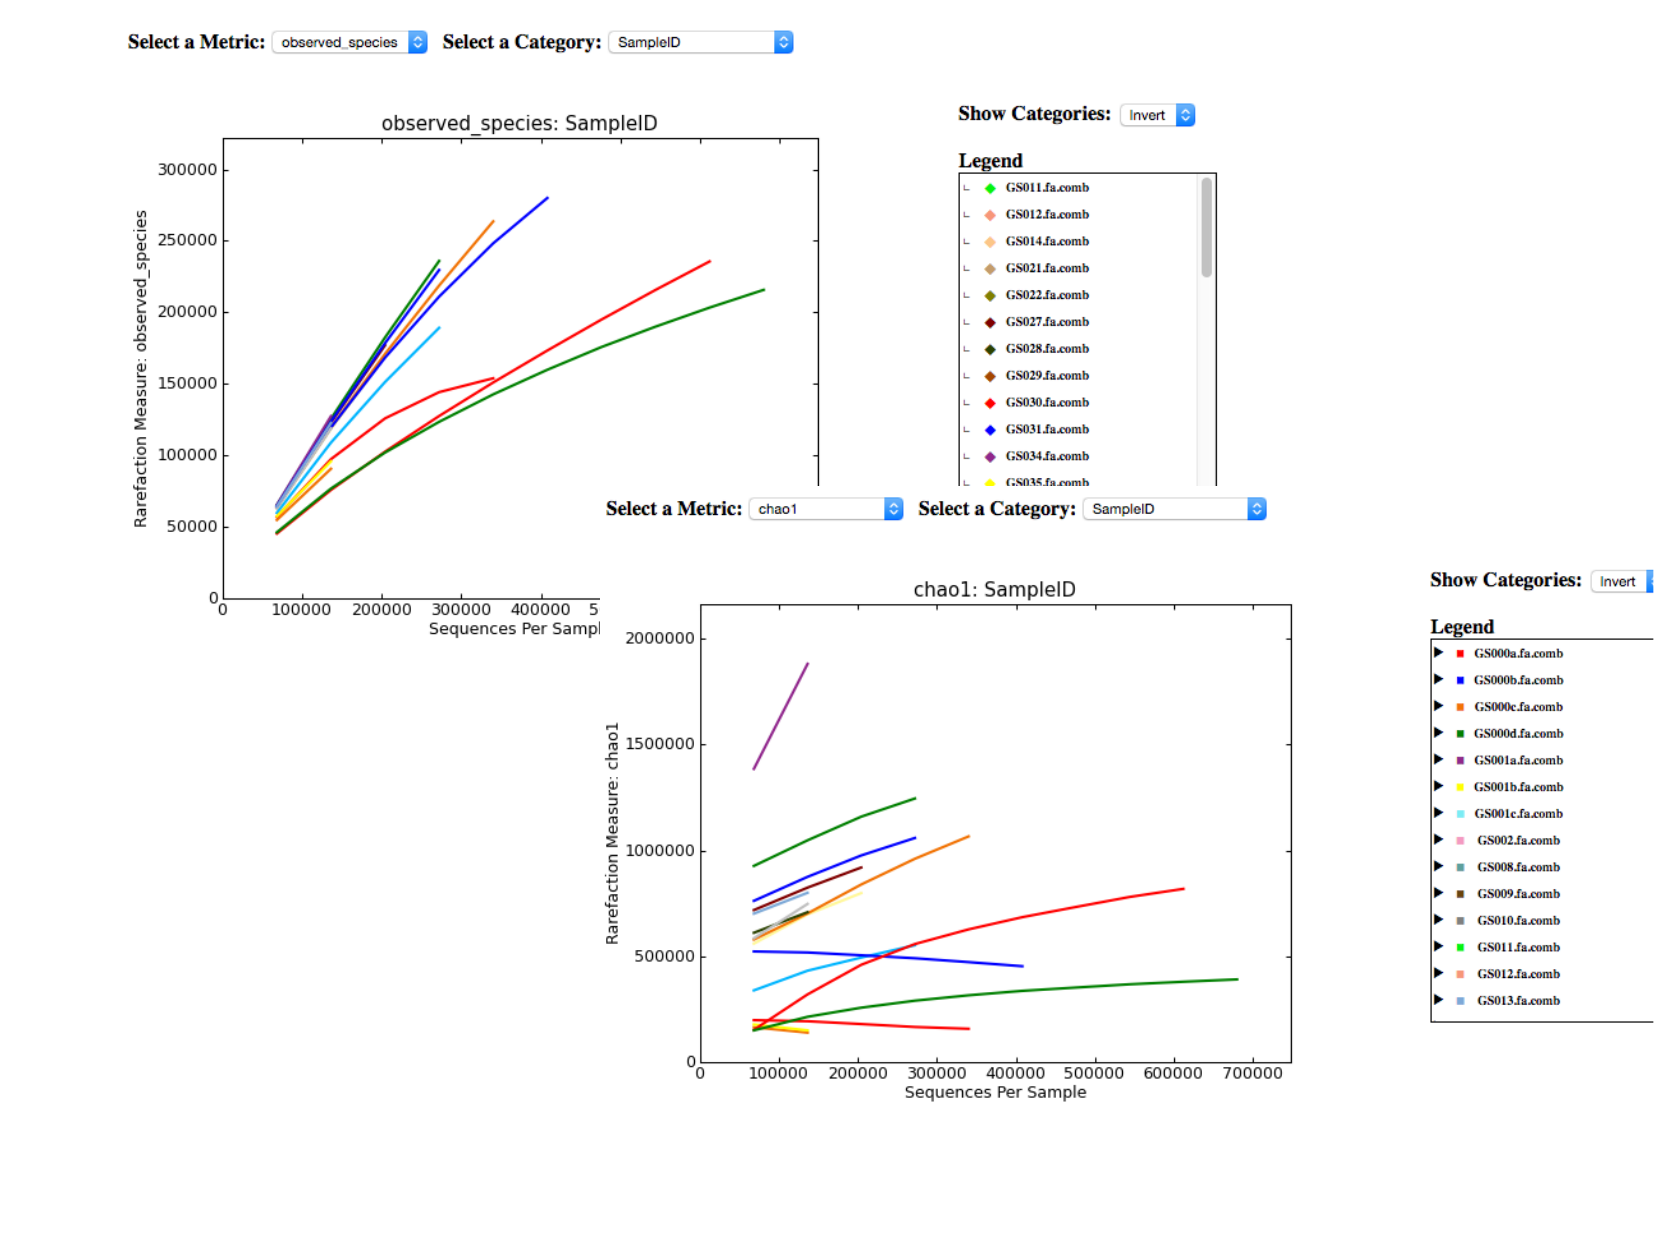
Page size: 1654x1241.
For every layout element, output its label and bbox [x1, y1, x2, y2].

picture [118, 23, 1654, 1164]
